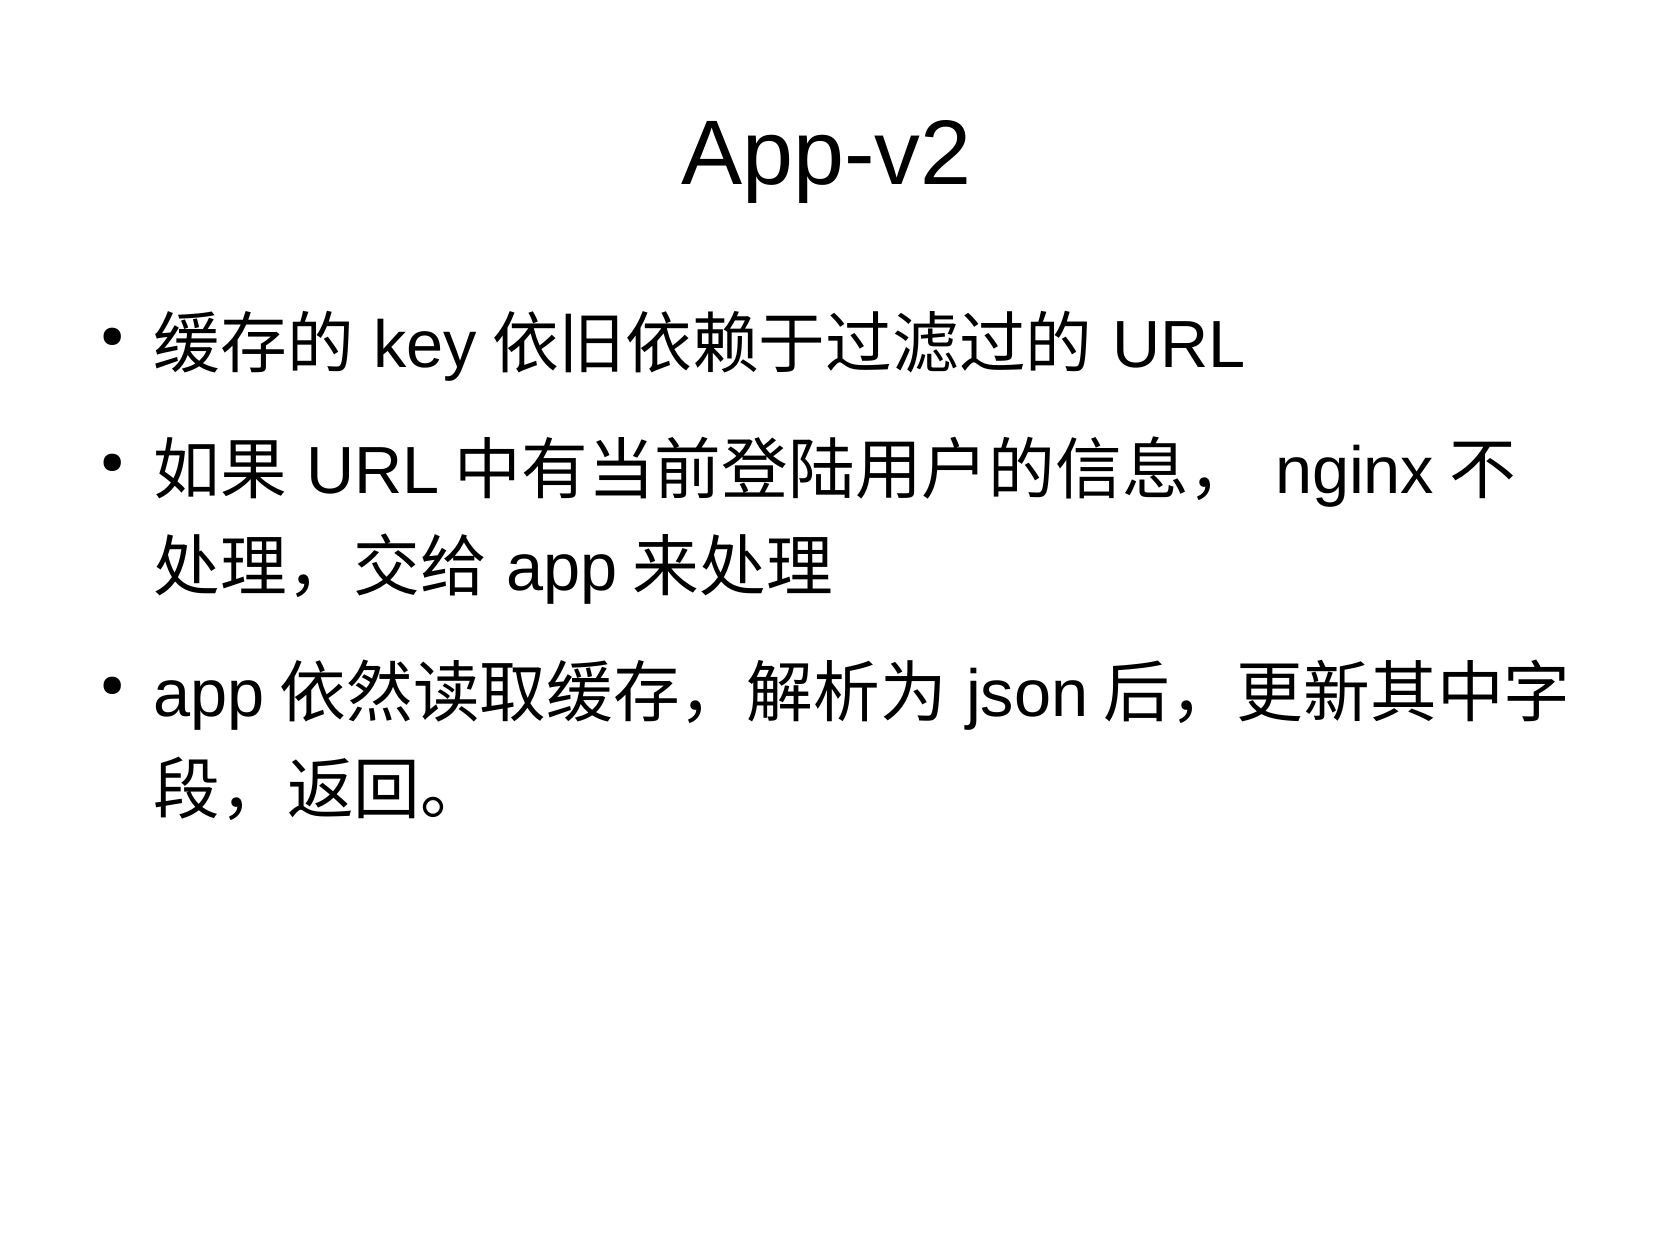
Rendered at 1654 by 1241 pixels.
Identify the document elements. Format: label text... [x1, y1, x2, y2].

title App-v2 [82, 49, 1571, 257]
list 缓存的key依旧依赖于过滤过的URL 如果URL中有当前登陆用户的信息，nginx不处理，交给app来处理 app依然读取缓存，解析为json后，更新其中字段，返回。 [82, 290, 1571, 1109]
